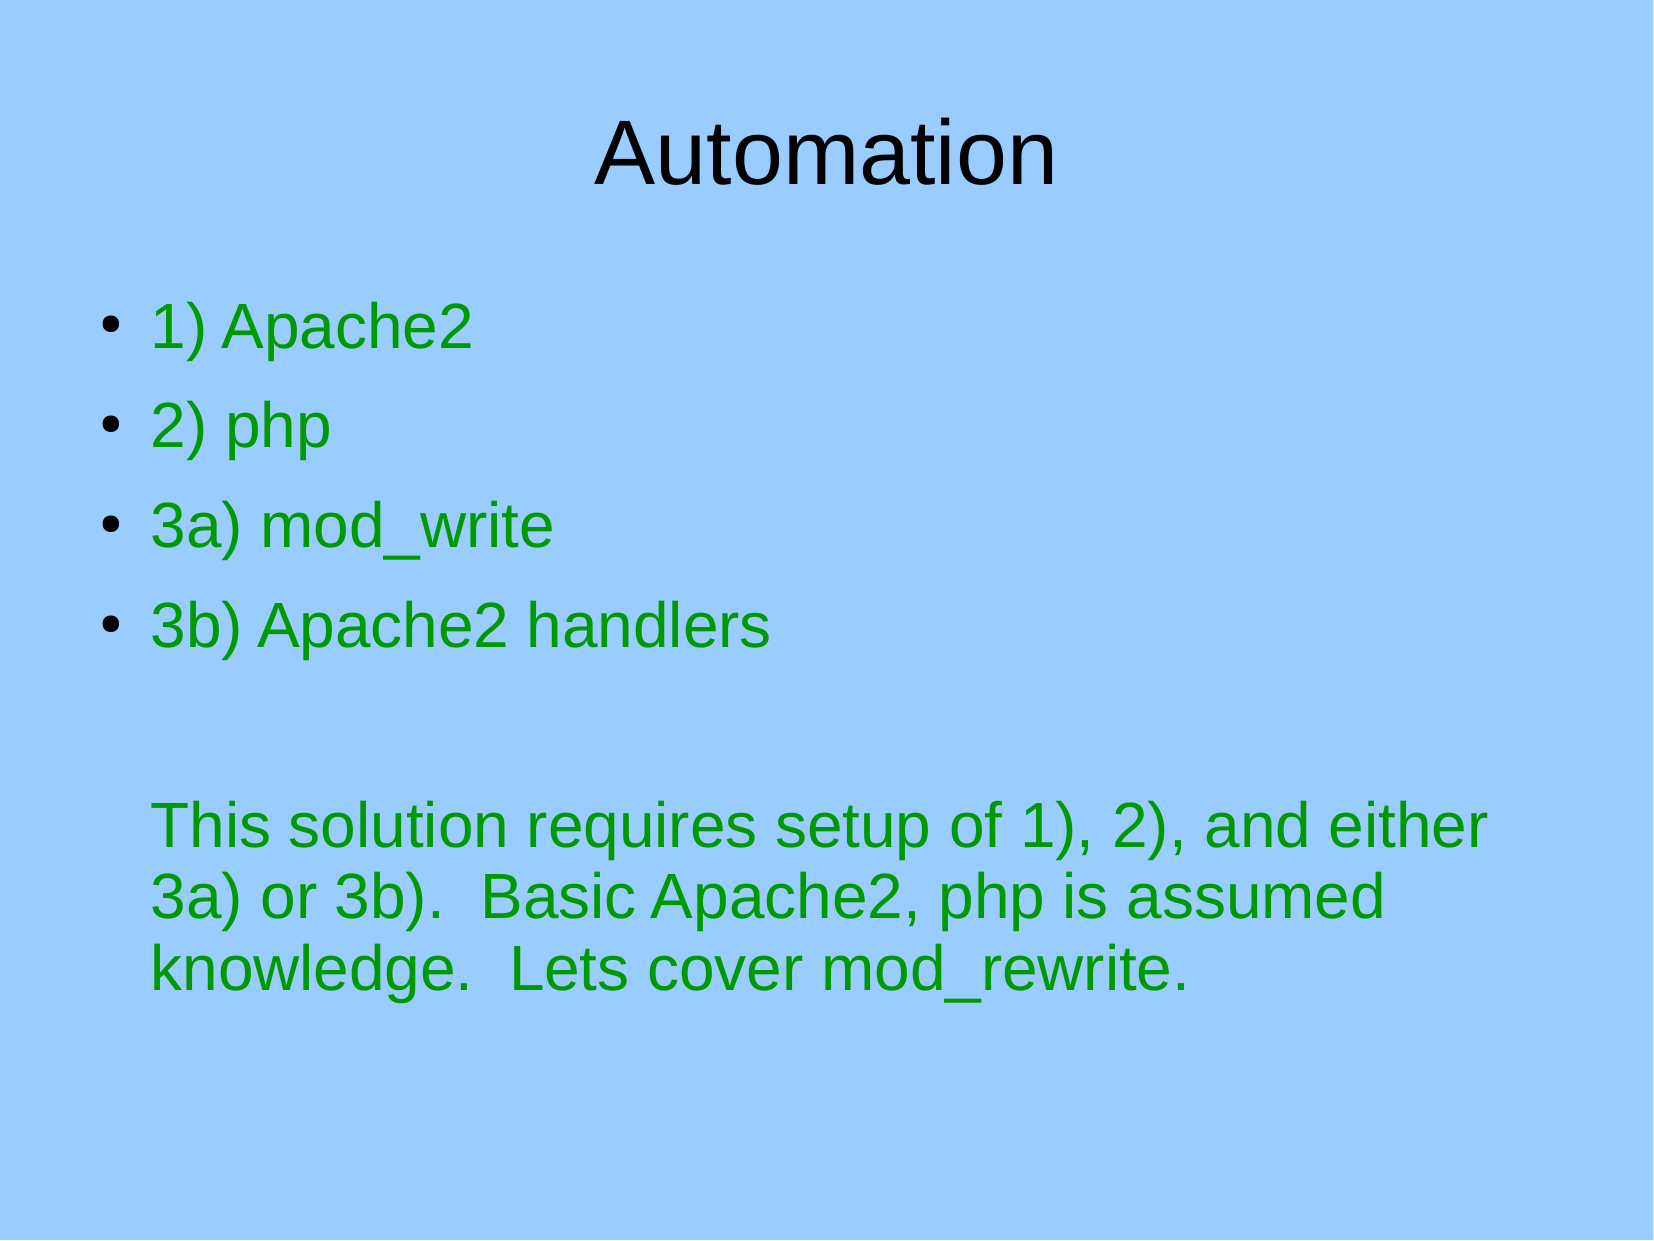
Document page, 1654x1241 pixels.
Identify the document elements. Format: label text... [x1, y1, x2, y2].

title Automation [82, 49, 1571, 257]
list 1) Apache2 2) php 3a) mod_write 3b) Apache2 handlers This solution requires setup of 1), 2), and either 3a) or 3b). Basic Apache2, php is assumed knowledge. Lets cover mod_rewrite. [82, 290, 1538, 1010]
